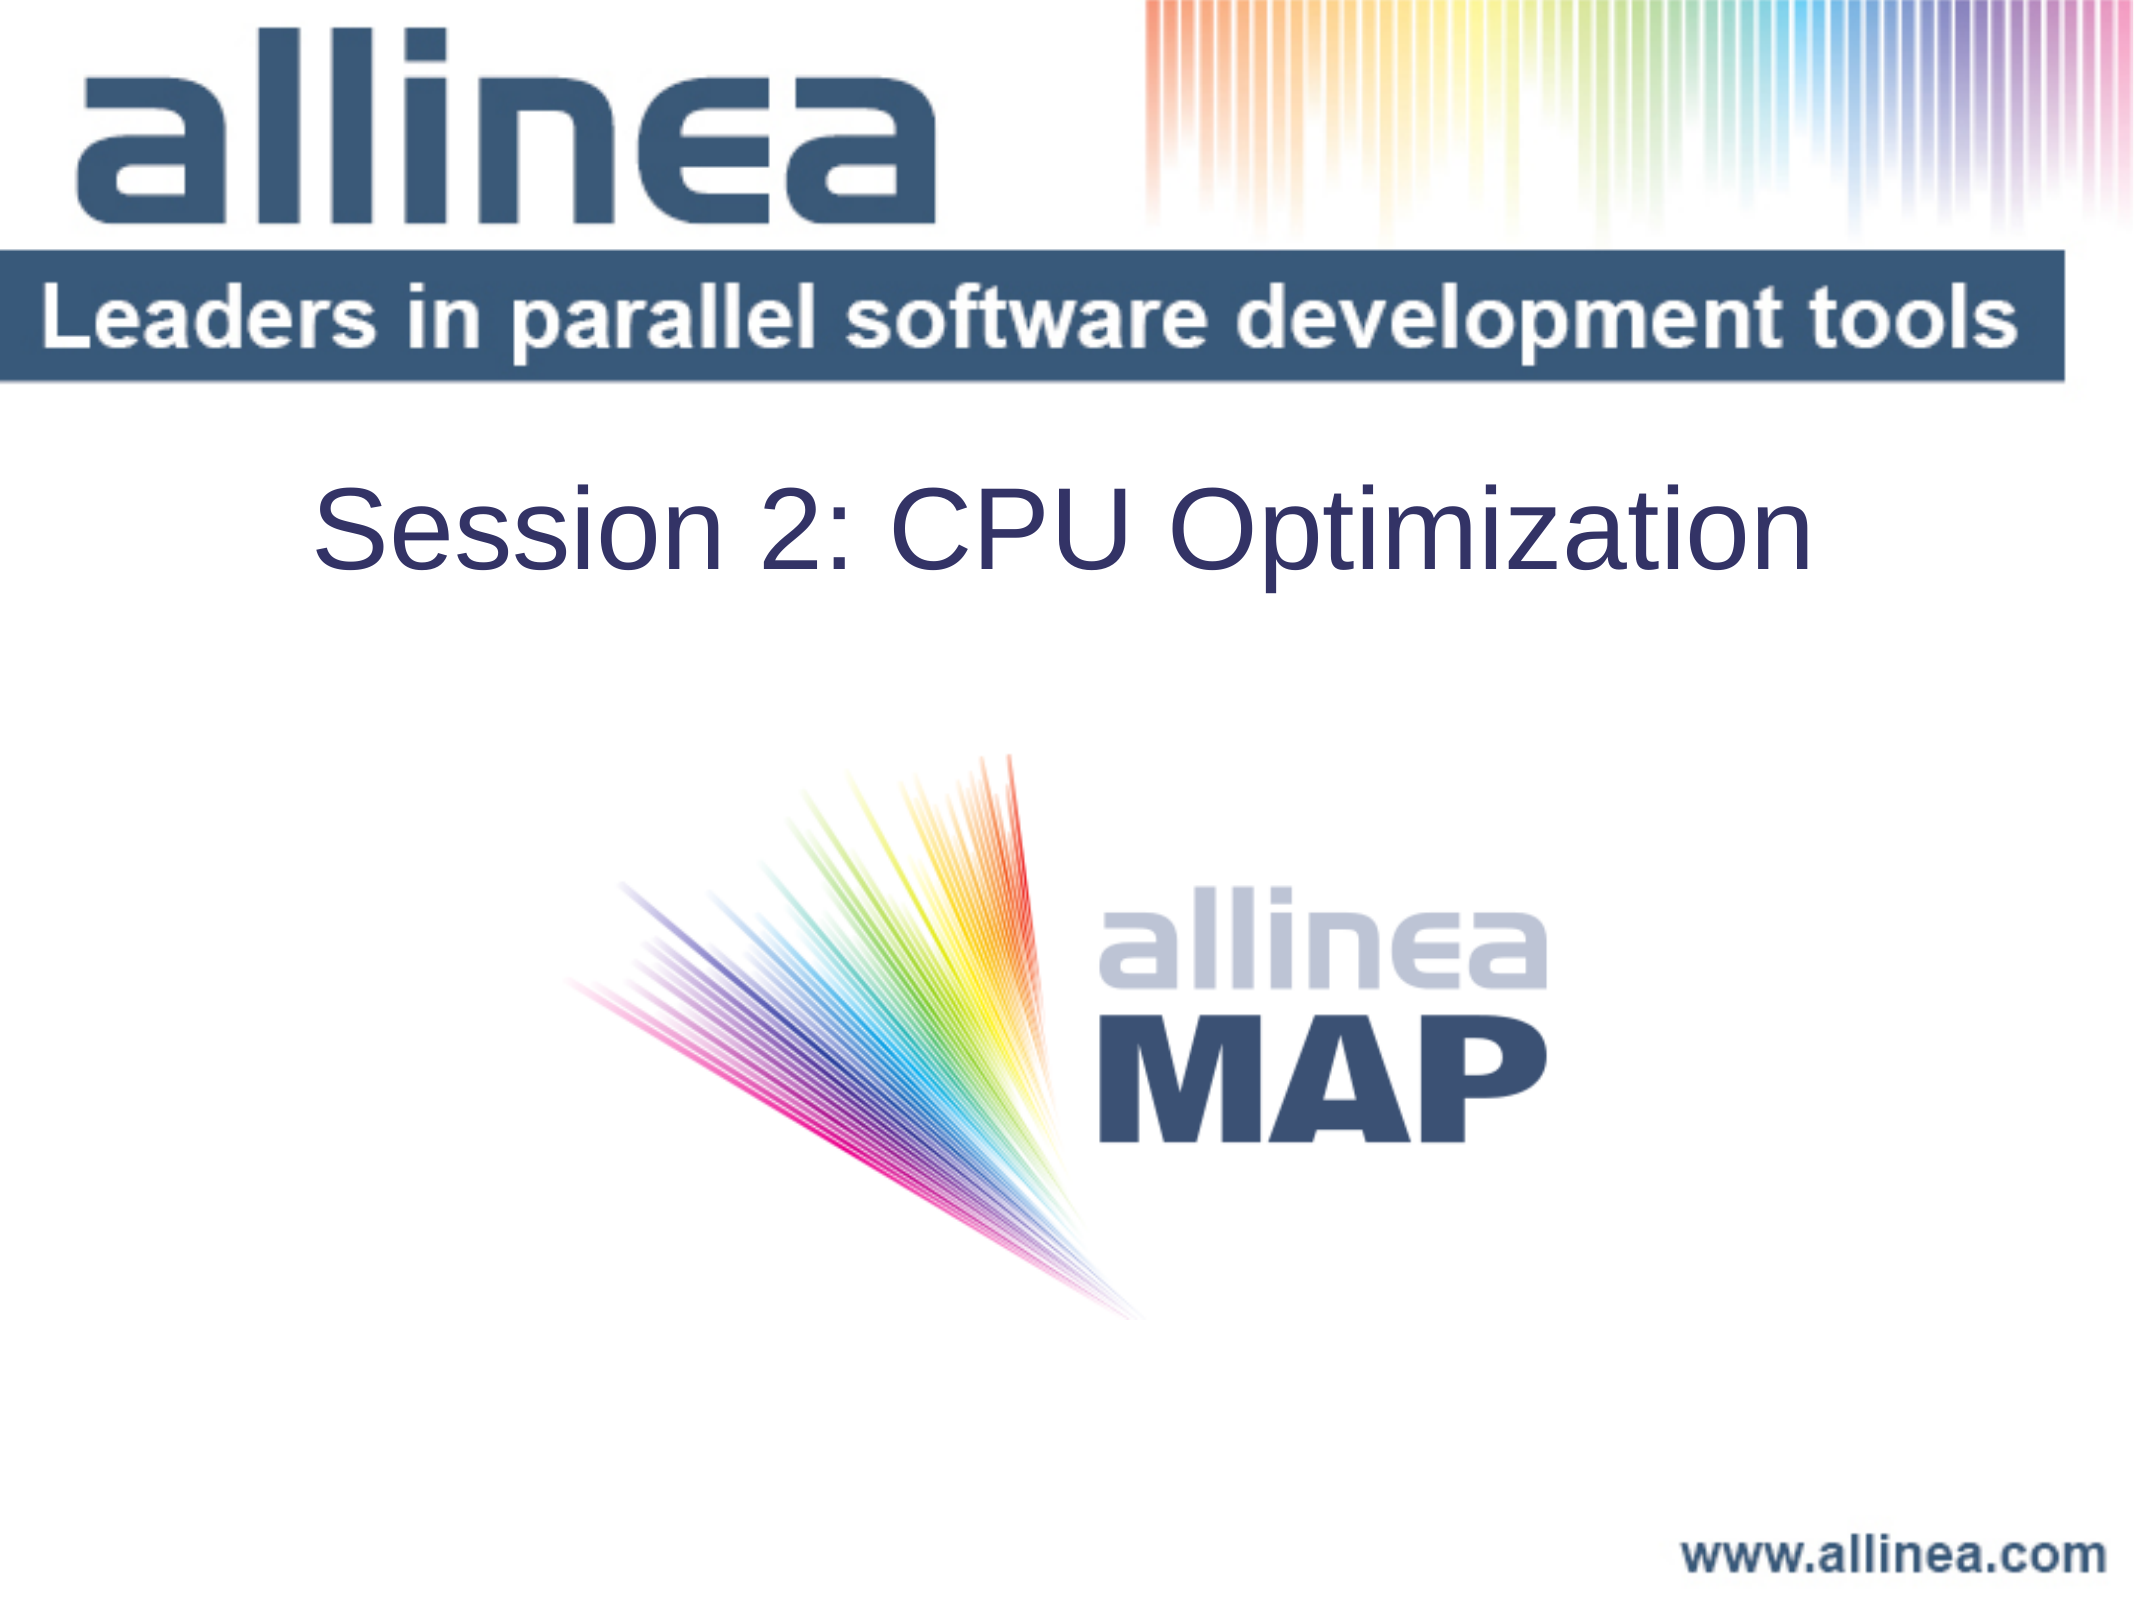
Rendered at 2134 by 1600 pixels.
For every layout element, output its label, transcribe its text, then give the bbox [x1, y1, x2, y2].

text_box Session 2: CPU Optimization [104, 392, 2026, 661]
picture [0, 0, 2134, 1600]
